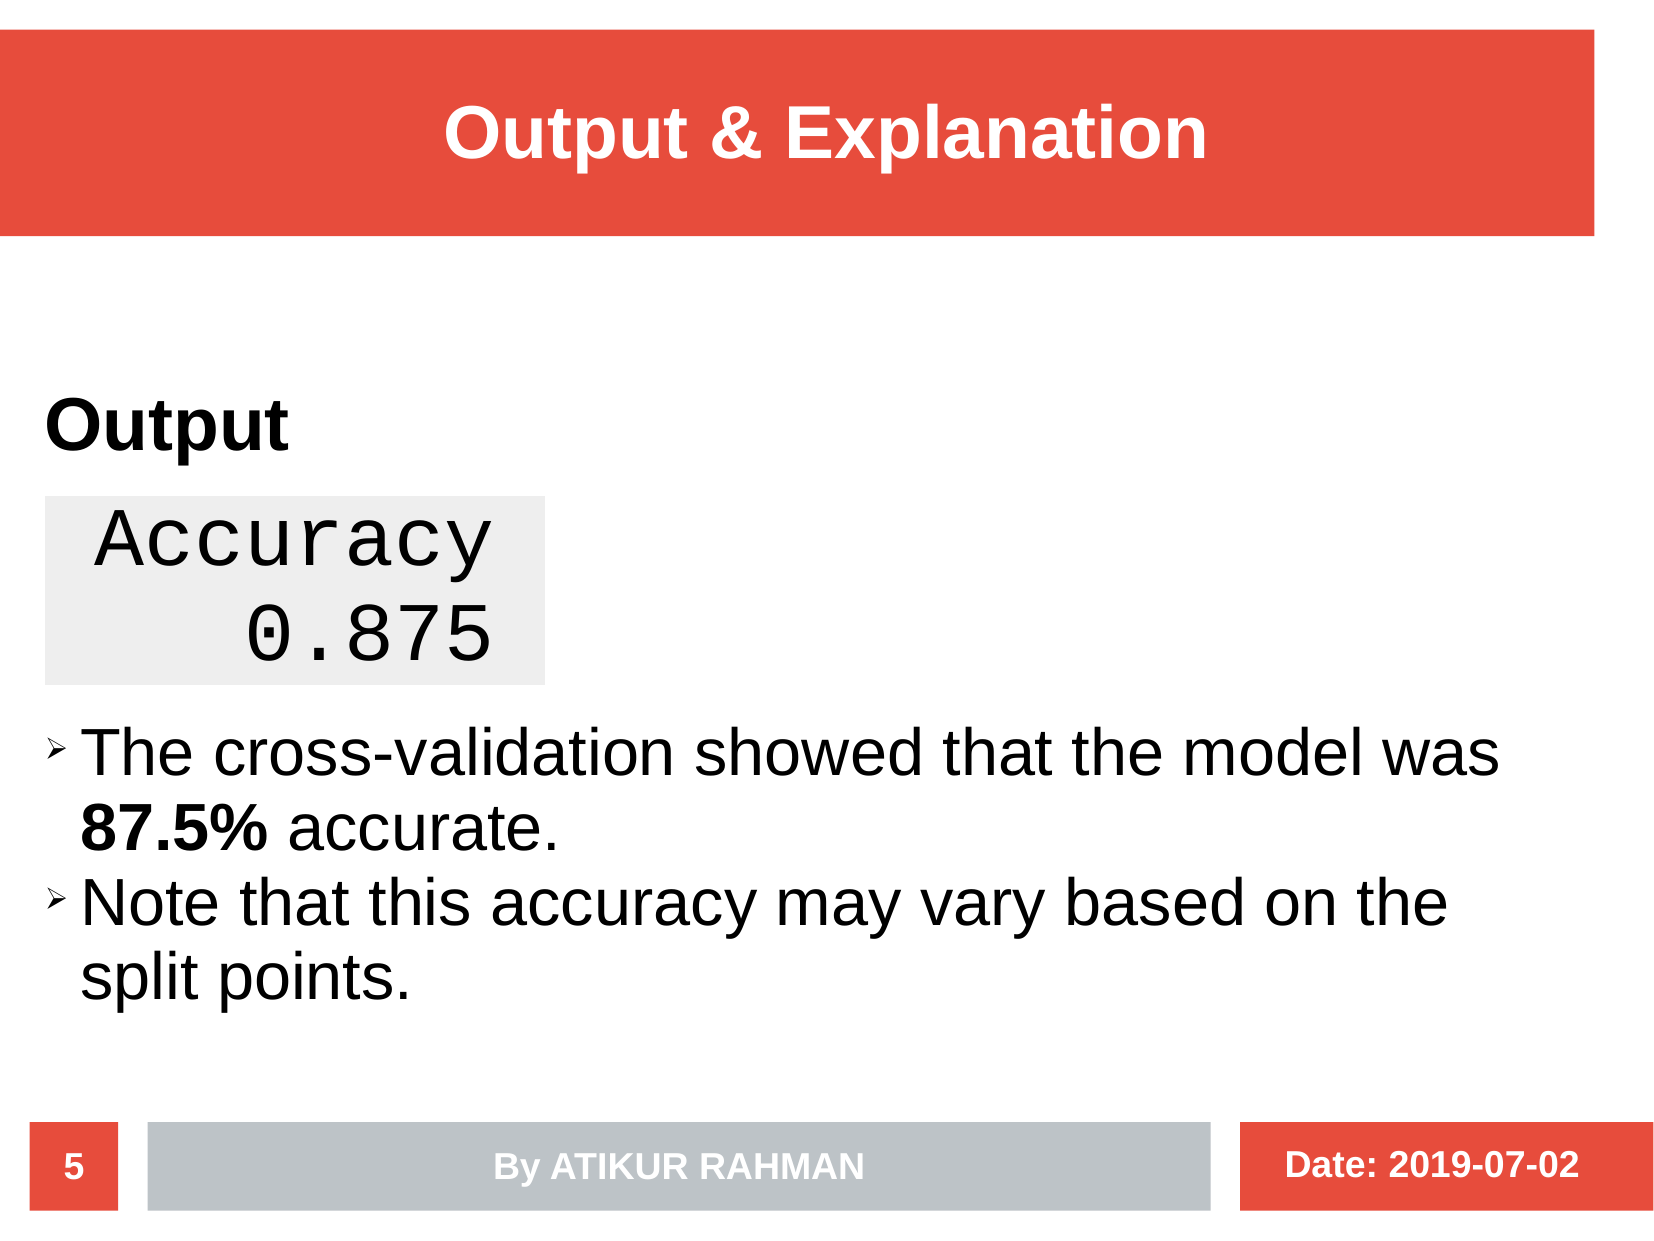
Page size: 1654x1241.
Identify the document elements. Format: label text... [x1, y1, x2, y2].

text_box Output Accuracy 0.875 The cross-validation showed that the model was 87.5% accurate. Note that this accuracy may vary based on the split points. [30, 375, 1621, 1118]
title Output & Explanation [266, 59, 1388, 207]
